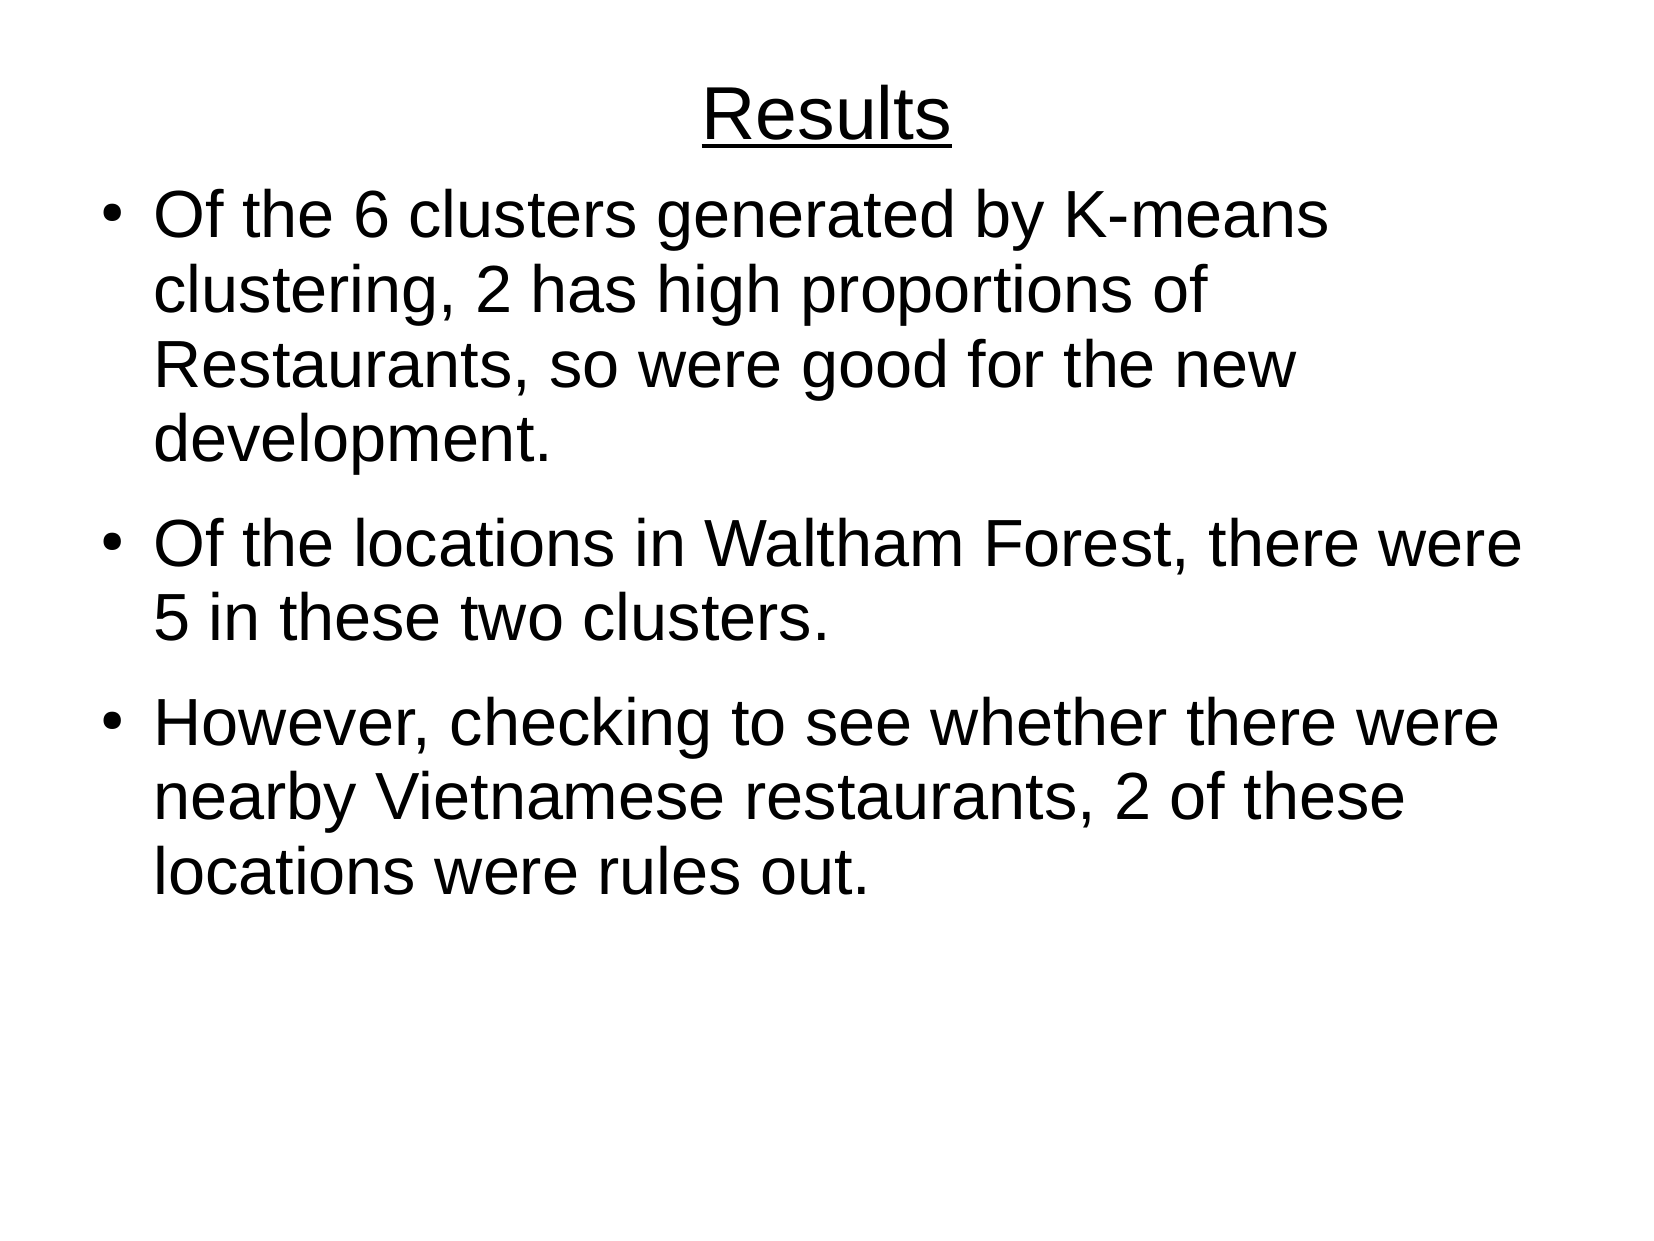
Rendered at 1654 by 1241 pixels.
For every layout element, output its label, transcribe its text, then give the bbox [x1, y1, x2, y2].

title Results [82, 49, 1571, 177]
list Of the 6 clusters generated by K-means clustering, 2 has high proportions of Restaurants, so were good for the new development. Of the locations in Waltham Forest, there were 5 in these two clusters. However, checking to see whether there were nearby Vietnamese restaurants, 2 of these locations were rules out. [82, 177, 1571, 1109]
